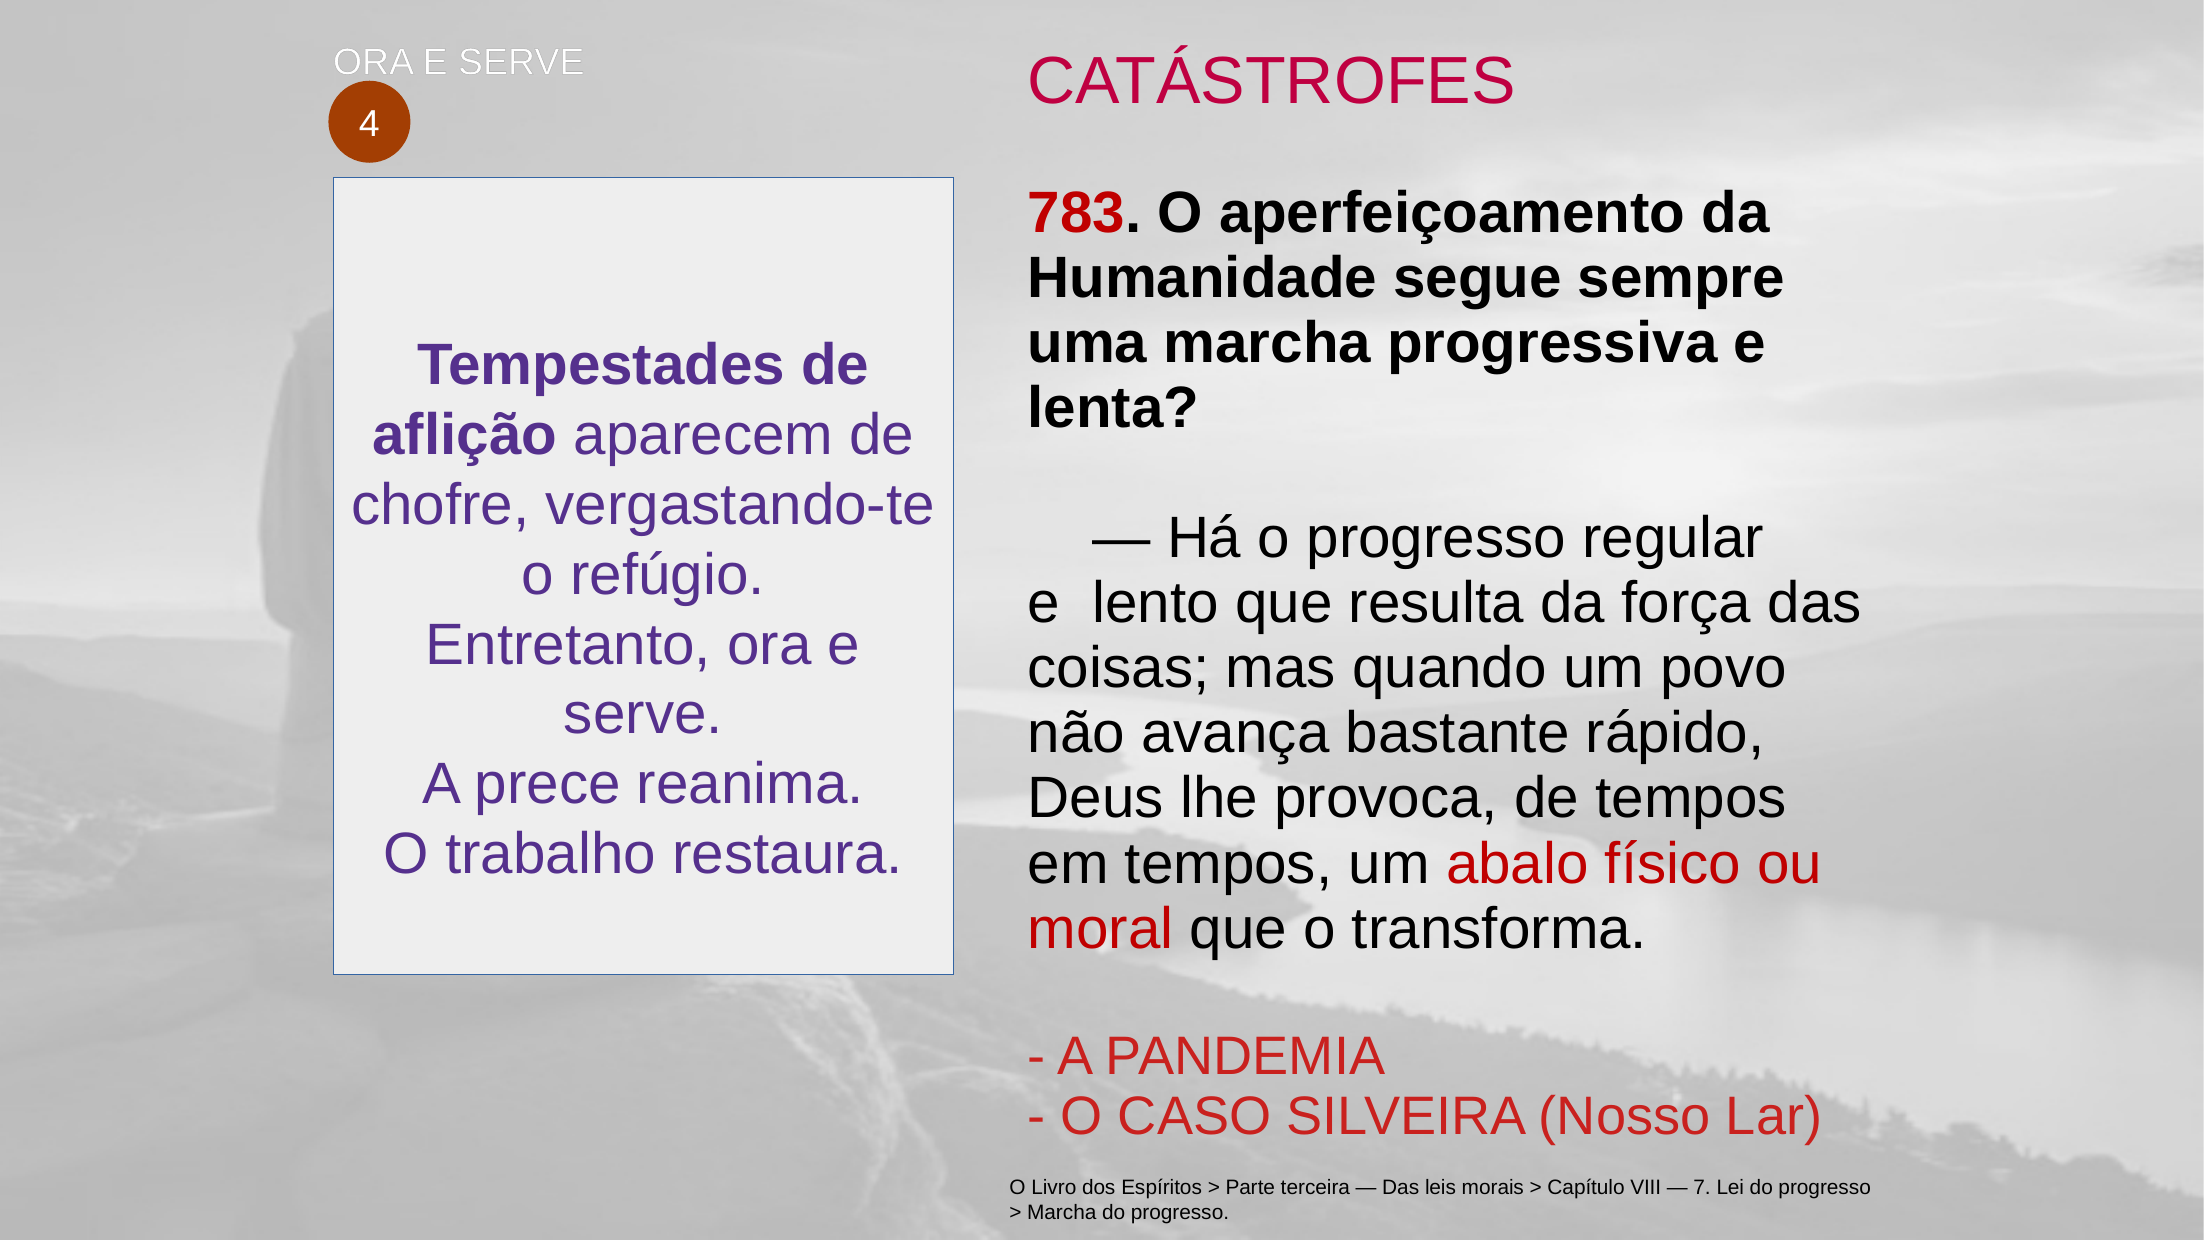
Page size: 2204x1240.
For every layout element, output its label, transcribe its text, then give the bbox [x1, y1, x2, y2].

text_box 783. O aperfeiçoamento da Humanidade segue sempre uma marcha progressiva e lenta? — Há o progresso regular e lento que resulta da força das coisas; mas quando um povo não avança bastante rápido, Deus lhe provoca, de tempos em tempos, um abalo físico ou moral que o transforma. - A PANDEMIA - O CASO SILVEIRA (Nosso Lar) [1012, 172, 1899, 1122]
text_box CATÁSTROFES [1012, 29, 1764, 120]
text_box ORA E SERVE [318, 29, 600, 87]
text_box Tempestades de aflição aparecem de chofre, vergastando-te o refúgio. Entretanto, ora e serve. A prece reanima. O trabalho restaura. [333, 177, 954, 975]
picture [0, 0, 2204, 1240]
text_box O Livro dos Espíritos > Parte terceira — Das leis morais > Capítulo VIII — 7. Lei do progresso > Marcha do progresso. [994, 1166, 1886, 1228]
text_box 4 [328, 80, 411, 163]
